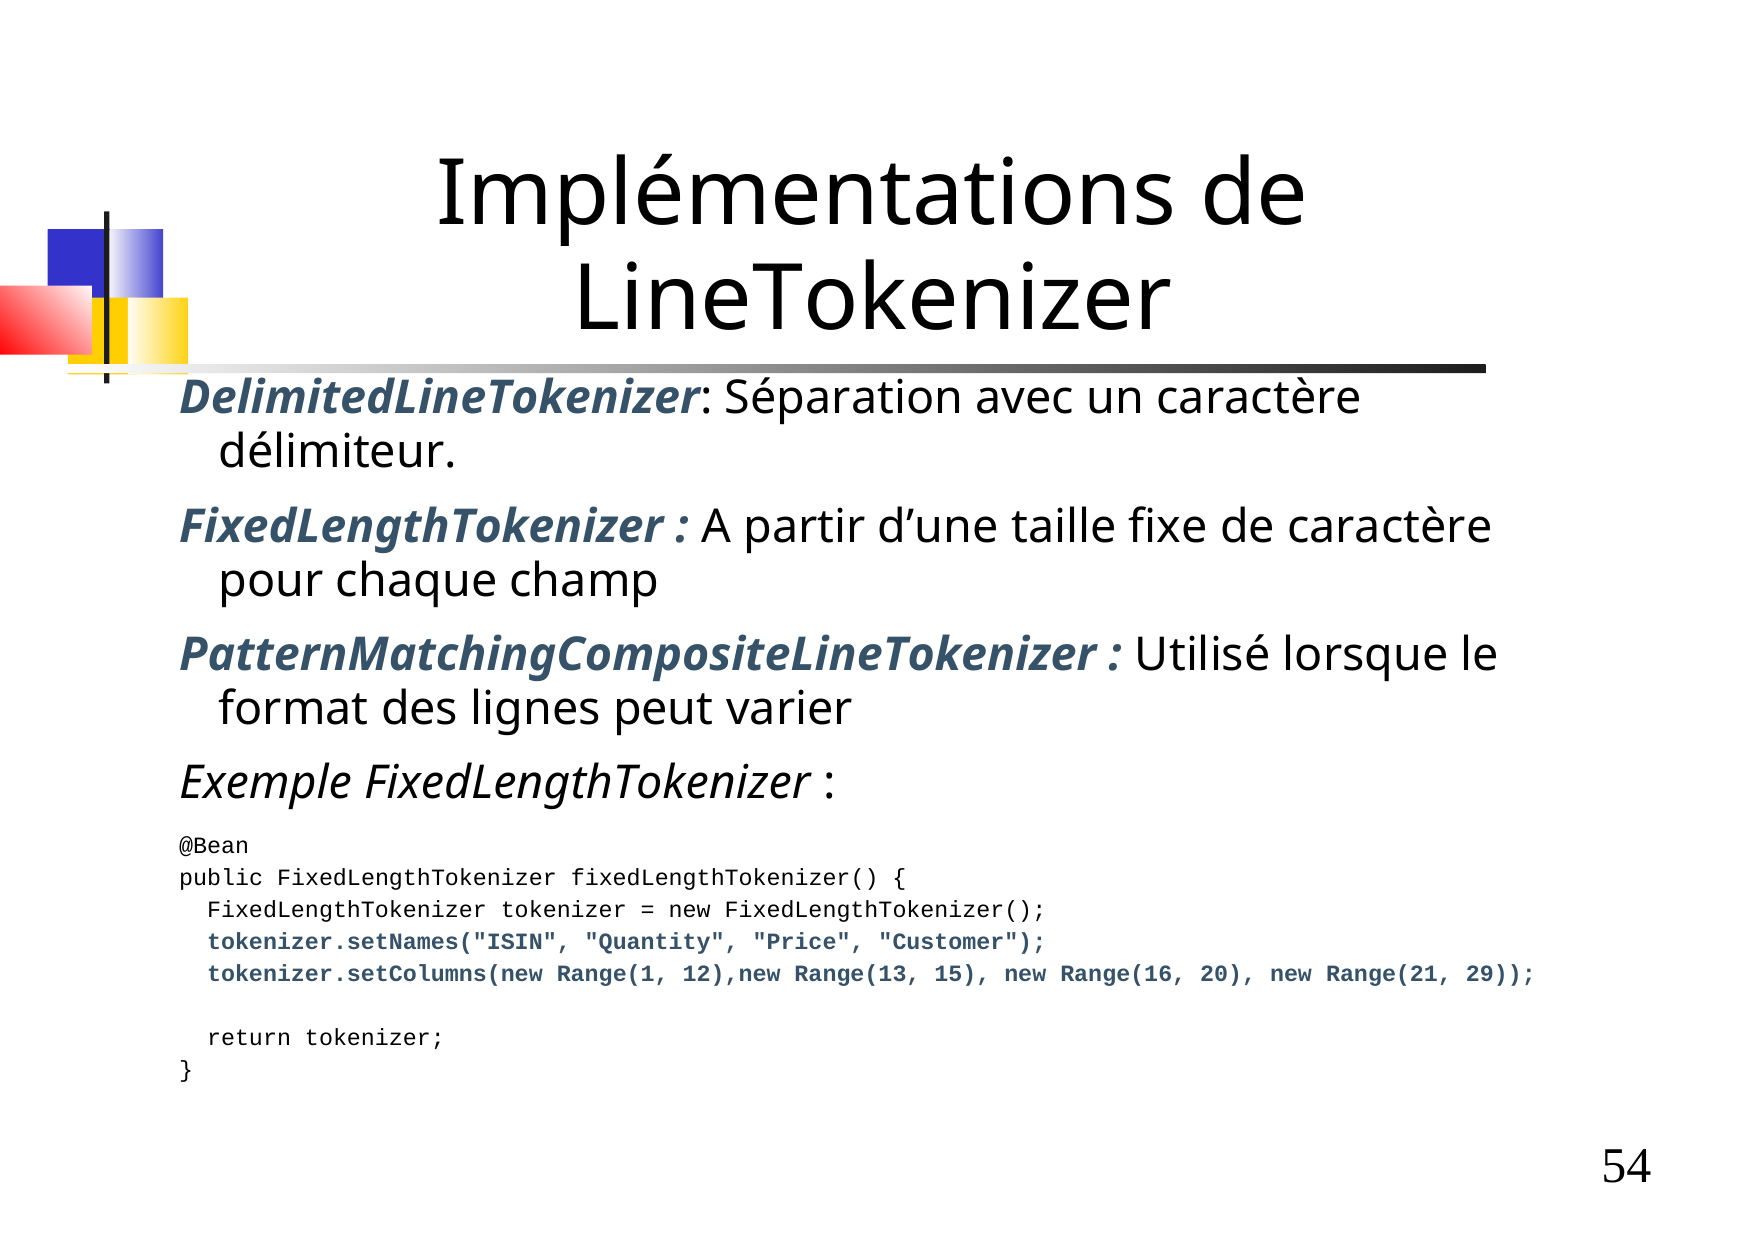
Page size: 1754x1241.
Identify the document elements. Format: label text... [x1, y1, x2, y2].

title Implémentations de LineTokenizer [179, 139, 1567, 351]
list DelimitedLineTokenizer: Séparation avec un caractère délimiteur. FixedLengthTokenizer : A partir d’une taille fixe de caractère pour chaque champ PatternMatchingCompositeLineTokenizer : Utilisé lorsque le format des lignes peut varier Exemple FixedLengthTokenizer : @Bean public FixedLengthTokenizer fixedLengthTokenizer() { FixedLengthTokenizer tokenizer = new FixedLengthTokenizer(); tokenizer.setNames("ISIN", "Quantity", "Price", "Customer"); tokenizer.setColumns(new Range(1, 12),new Range(13, 15), new Range(16, 20), new Range(21, 29)); return tokenizer; } [179, 371, 1567, 1091]
